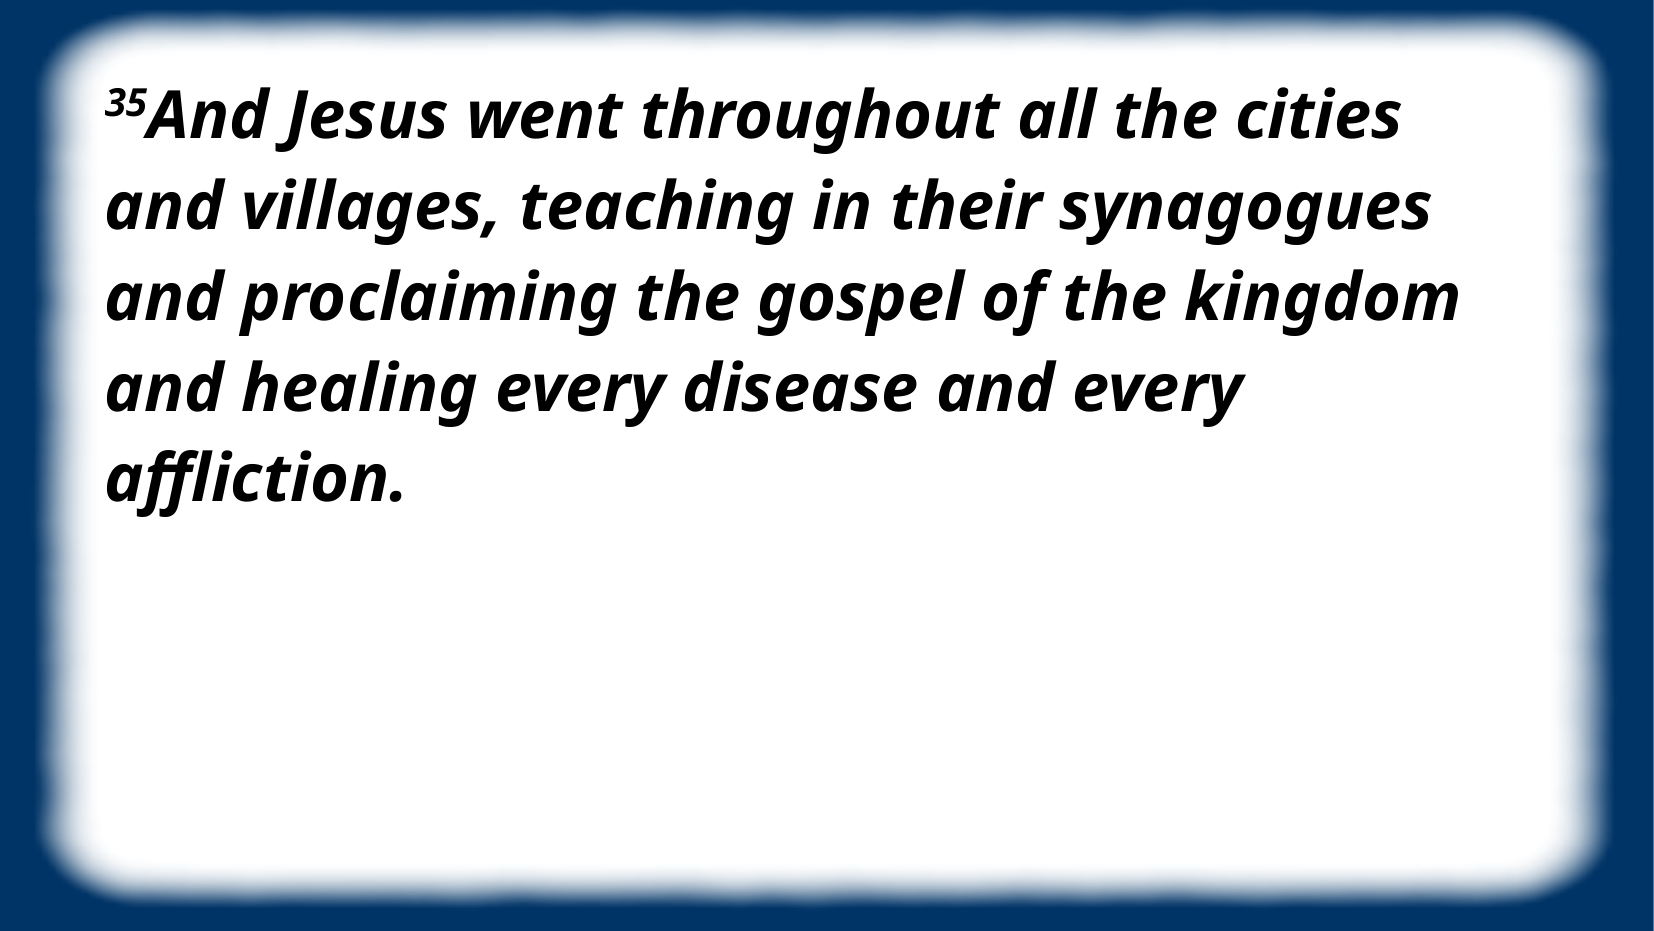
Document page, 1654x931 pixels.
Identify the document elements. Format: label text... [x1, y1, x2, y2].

picture [0, 0, 1654, 931]
text_box 35And Jesus went throughout all the cities and villages, teaching in their synagogues and proclaiming the gospel of the kingdom and healing every disease and every affliction. [90, 60, 1546, 430]
